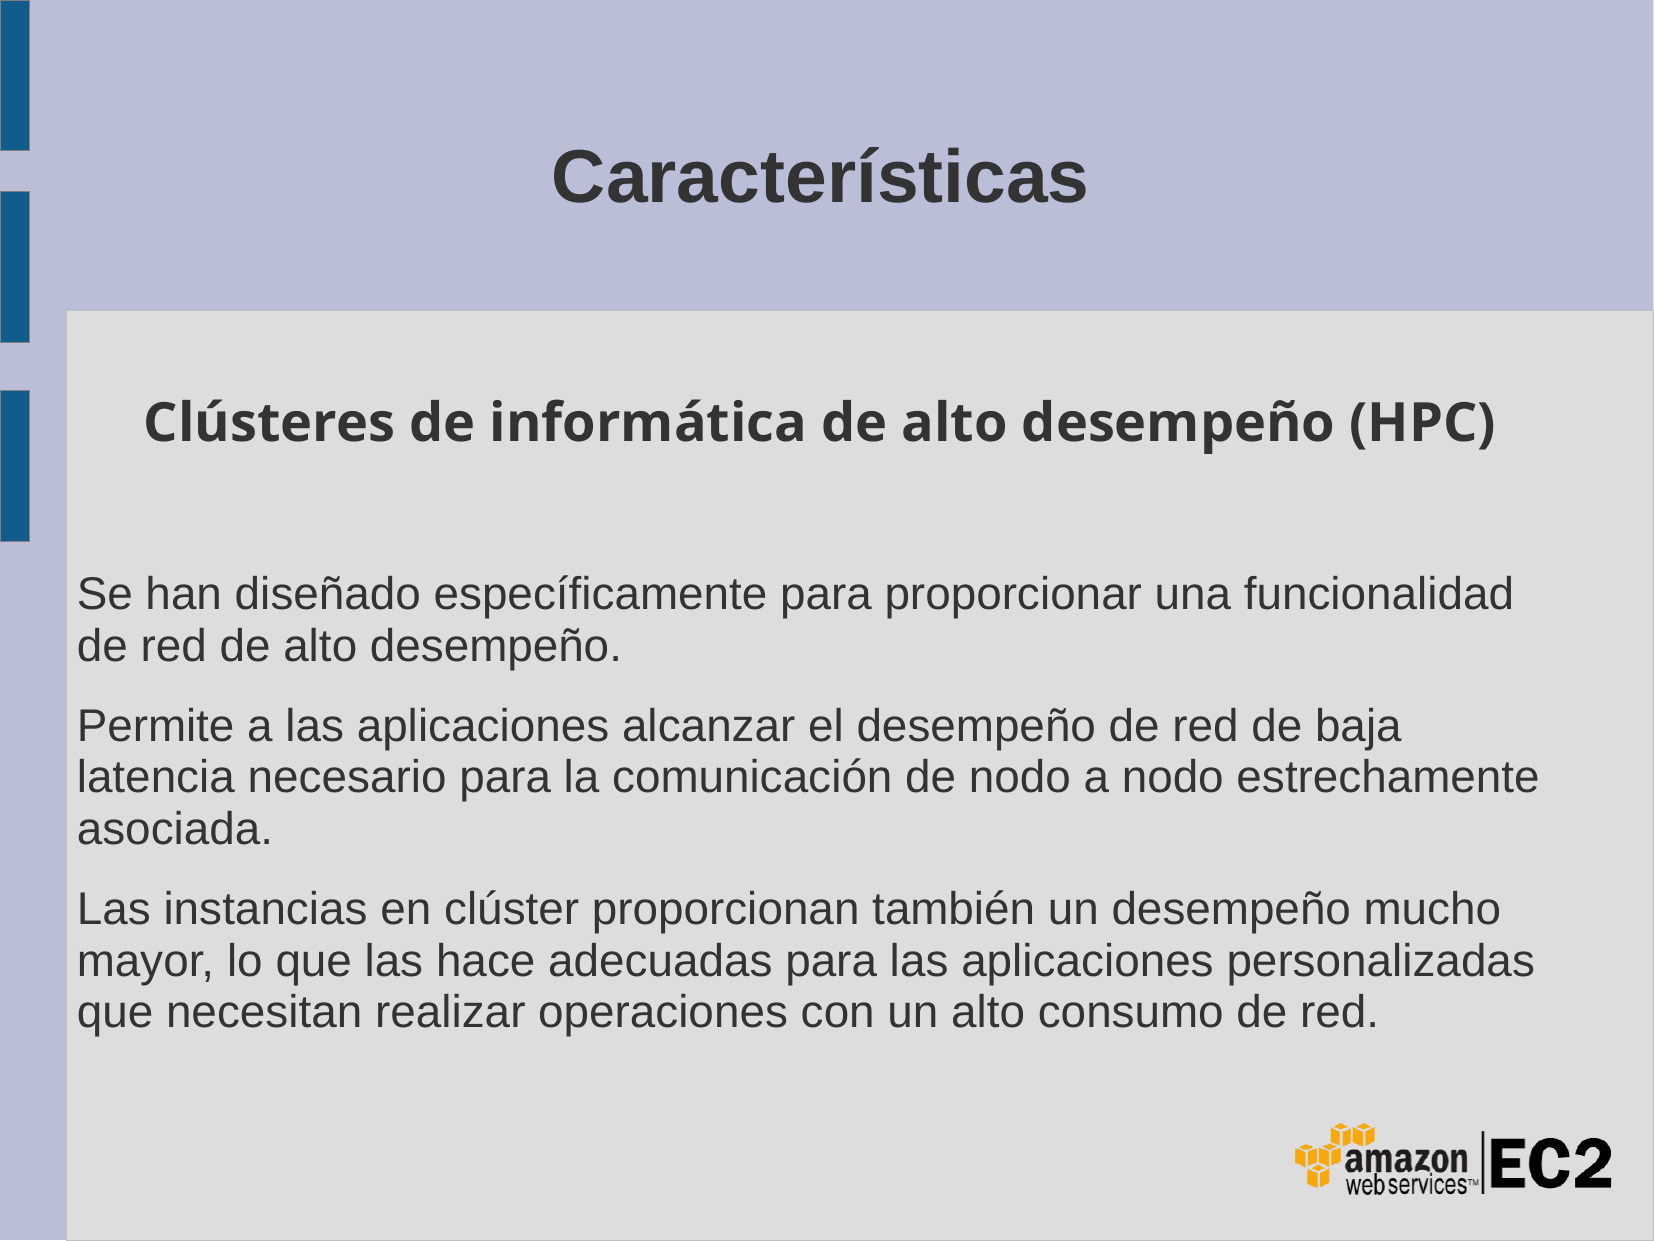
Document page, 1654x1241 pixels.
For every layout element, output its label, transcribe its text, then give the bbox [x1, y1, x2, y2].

picture [1255, 1077, 1654, 1241]
title Características [76, 88, 1565, 266]
list Clústeres de informática de alto desempeño (HPC) Se han diseñado específicamente para proporcionar una funcionalidad de red de alto desempeño. Permite a las aplicaciones alcanzar el desempeño de red de baja latencia necesario para la comunicación de nodo a nodo estrechamente asociada. Las instancias en clúster proporcionan también un desempeño mucho mayor, lo que las hace adecuadas para las aplicaciones personalizadas que necesitan realizar operaciones con un alto consumo de red. [76, 383, 1565, 1075]
